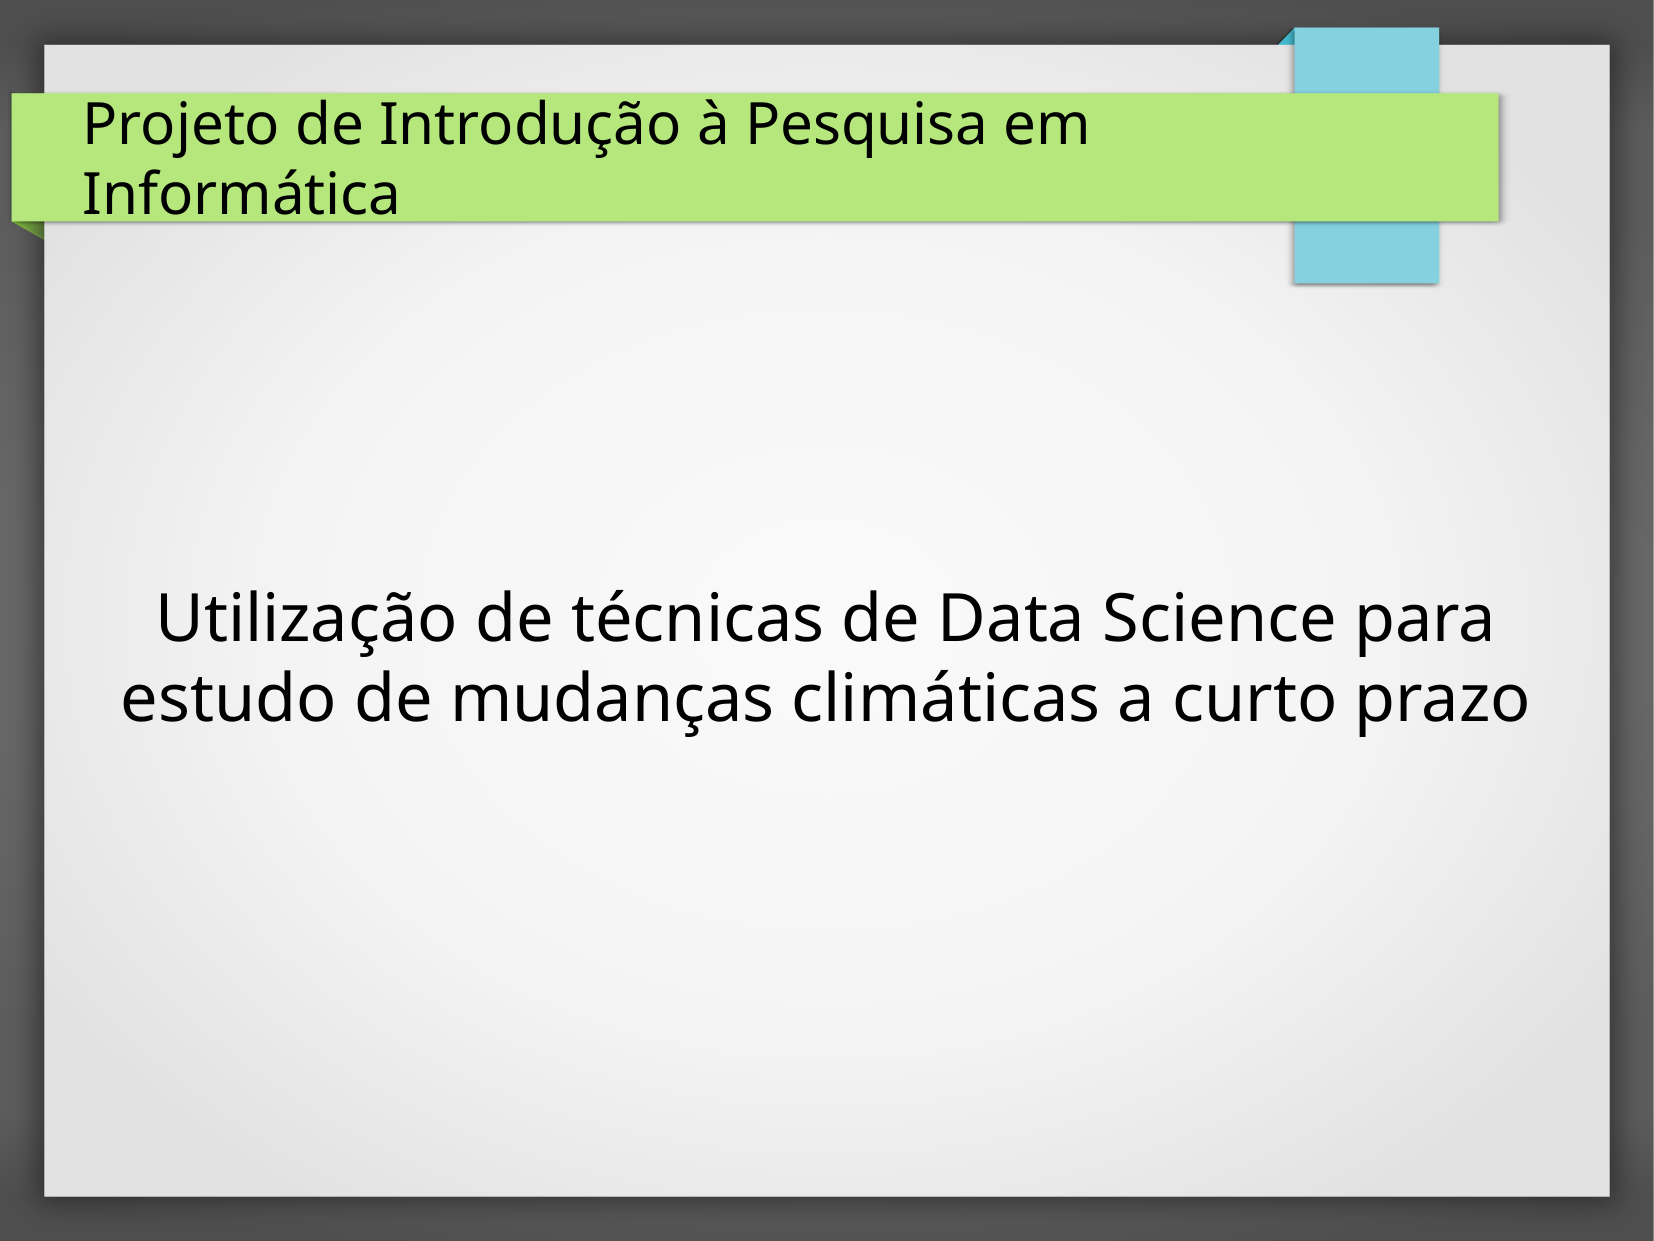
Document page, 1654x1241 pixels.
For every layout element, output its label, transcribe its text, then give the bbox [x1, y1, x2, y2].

title Projeto de Introdução à Pesquisa em Informática [82, 85, 1264, 222]
subtitle Utilização de técnicas de Data Science para estudo de mudanças climáticas a curto prazo [82, 295, 1571, 1015]
